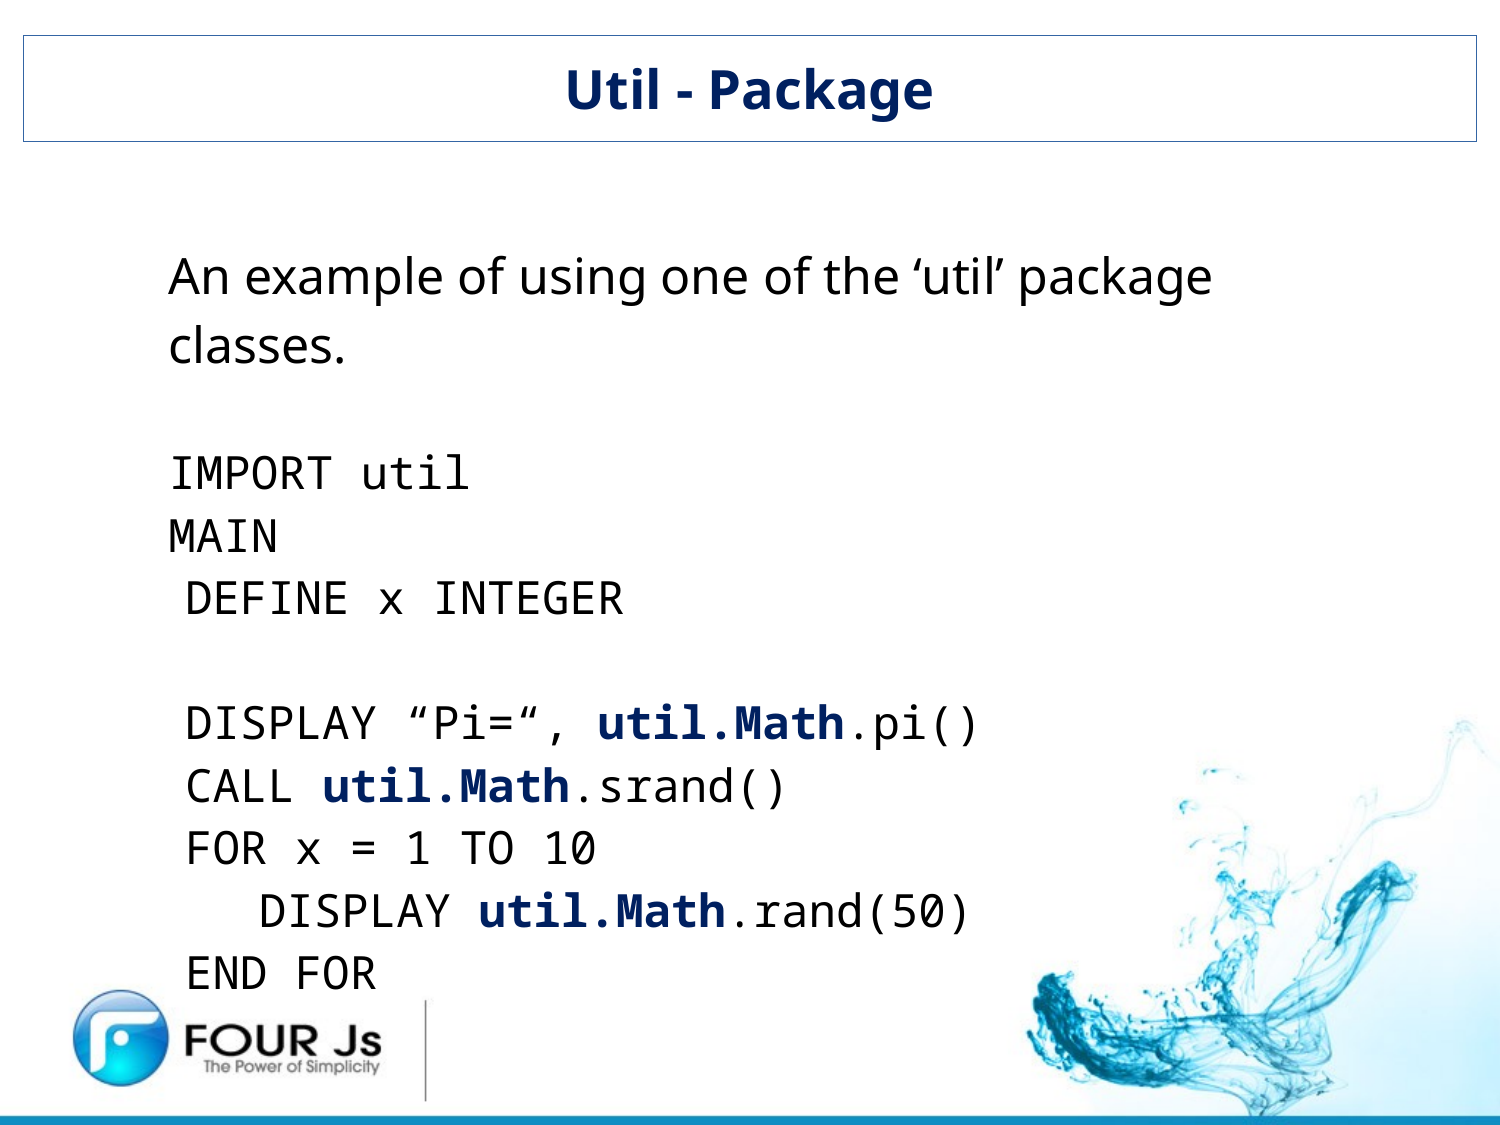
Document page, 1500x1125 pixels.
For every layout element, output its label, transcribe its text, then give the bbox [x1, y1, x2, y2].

picture [0, 0, 1500, 1122]
title Util - Package [23, 35, 1477, 142]
text_box An example of using one of the ‘util’ package classes. IMPORT util MAIN DEFINE x INTEGER DISPLAY “Pi=“, util.Math.pi() CALL util.Math.srand() FOR x = 1 TO 10 DISPLAY util.Math.rand(50) END FOR [153, 234, 1371, 945]
